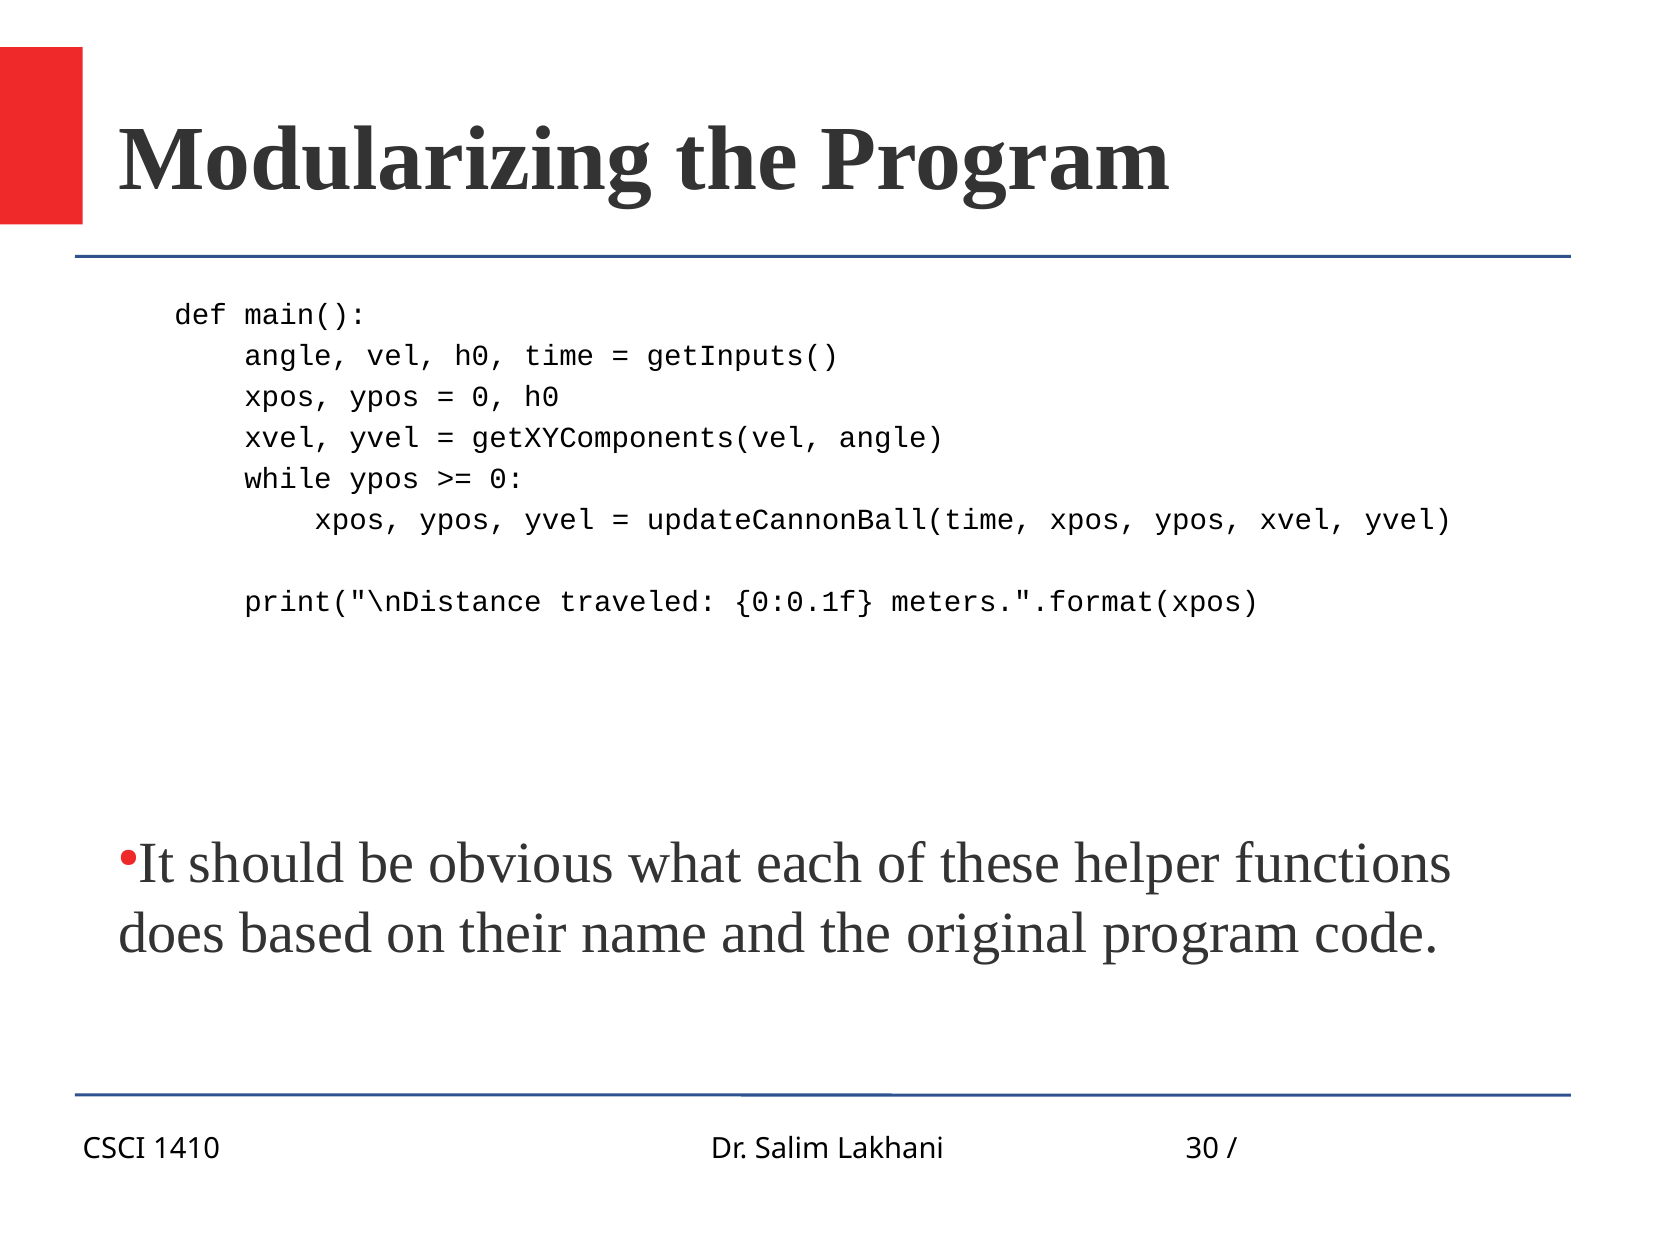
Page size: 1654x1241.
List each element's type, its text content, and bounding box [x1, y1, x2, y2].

text_box / [1185, 1129, 1571, 1216]
text_box Dr. Salim Lakhani [565, 1129, 1090, 1216]
list def main(): angle, vel, h0, time = getInputs() xpos, ypos = 0, h0 xvel, yvel = getXYComponents(vel, angle) while ypos >= 0: xpos, ypos, yvel = updateCannonBall(time, xpos, ypos, xvel, yvel) print("\nDistance traveled: {0:0.1f} meters.".format(xpos) It should be obvious what each of these helper functions does based on their name and the original program code. [118, 295, 1536, 1080]
title Modularizing the Program [118, 49, 1571, 257]
text_box CSCI 1410 [82, 1129, 468, 1216]
